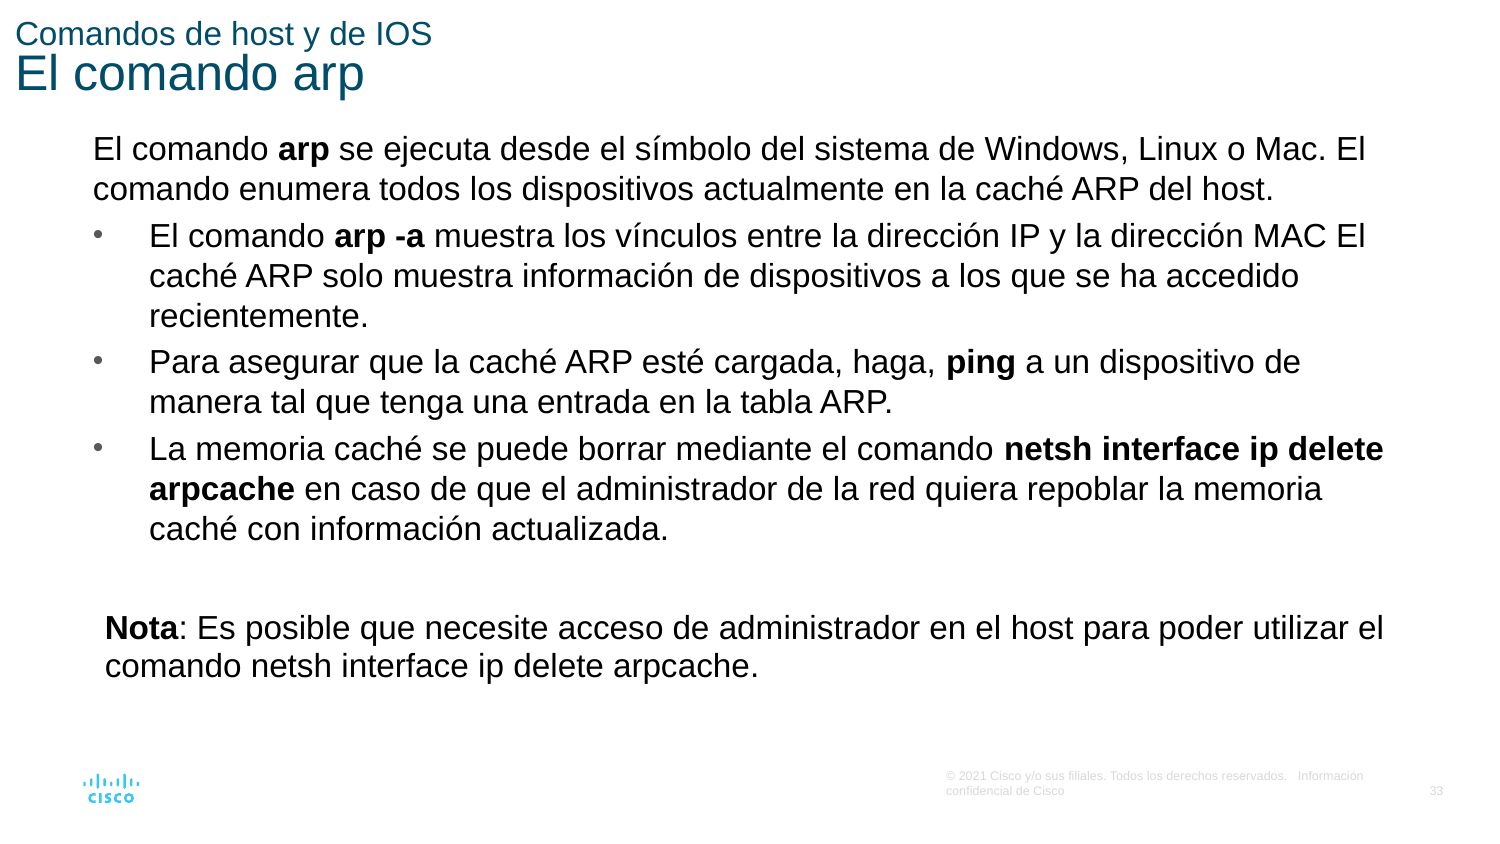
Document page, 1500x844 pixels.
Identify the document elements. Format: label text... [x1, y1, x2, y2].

title Comandos de host y de IOS El comando arp [0, 0, 1369, 121]
list El comando arp se ejecuta desde el símbolo del sistema de Windows, Linux o Mac. El comando enumera todos los dispositivos actualmente en la caché ARP del host. El comando arp -a muestra los vínculos entre la dirección IP y la dirección MAC El caché ARP solo muestra información de dispositivos a los que se ha accedido recientemente. Para asegurar que la caché ARP esté cargada, haga, ping a un dispositivo de manera tal que tenga una entrada en la tabla ARP. La memoria caché se puede borrar mediante el comando netsh interface ip delete arpcache en caso de que el administrador de la red quiera repoblar la memoria caché con información actualizada. Nota: Es posible que necesite acceso de administrador en el host para poder utilizar el comando netsh interface ip delete arpcache. [77, 120, 1437, 726]
